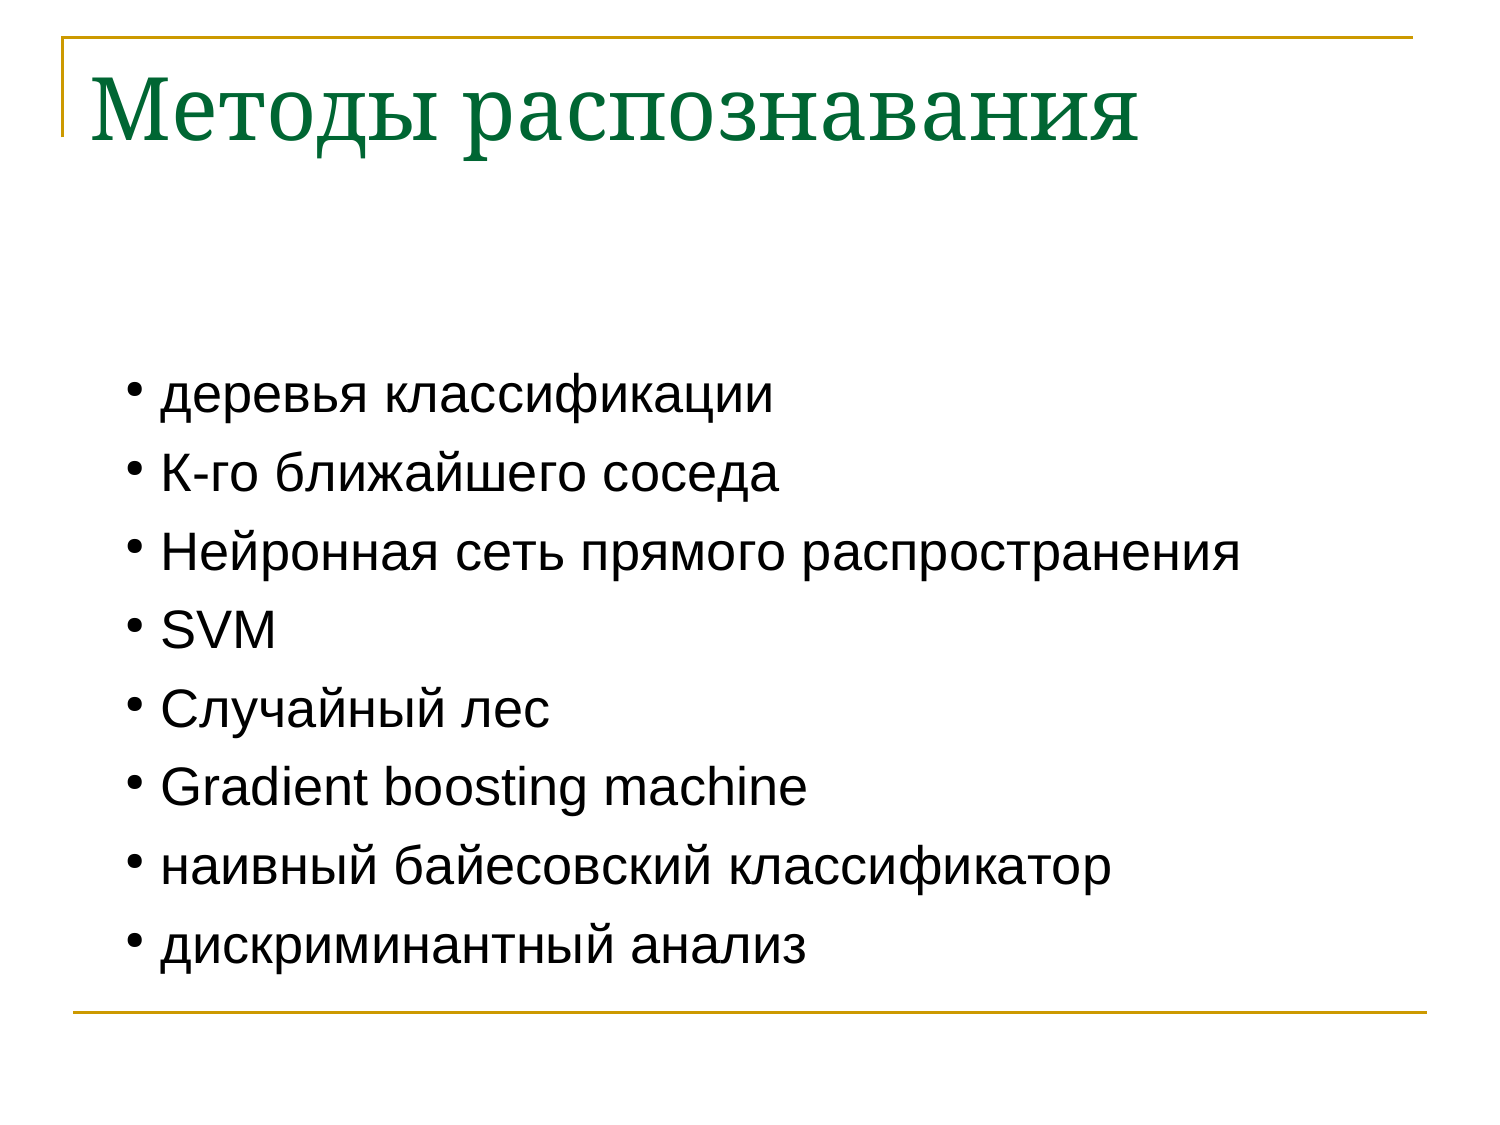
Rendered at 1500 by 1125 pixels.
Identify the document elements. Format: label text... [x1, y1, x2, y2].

title Методы распознавания [75, 45, 1426, 233]
list деревья классификации К-го ближайшего соседа Нейронная сеть прямого распространения SVM Случайный лес Gradient boosting machine наивный байесовский классификатор дискриминантный анализ [75, 262, 1426, 1006]
